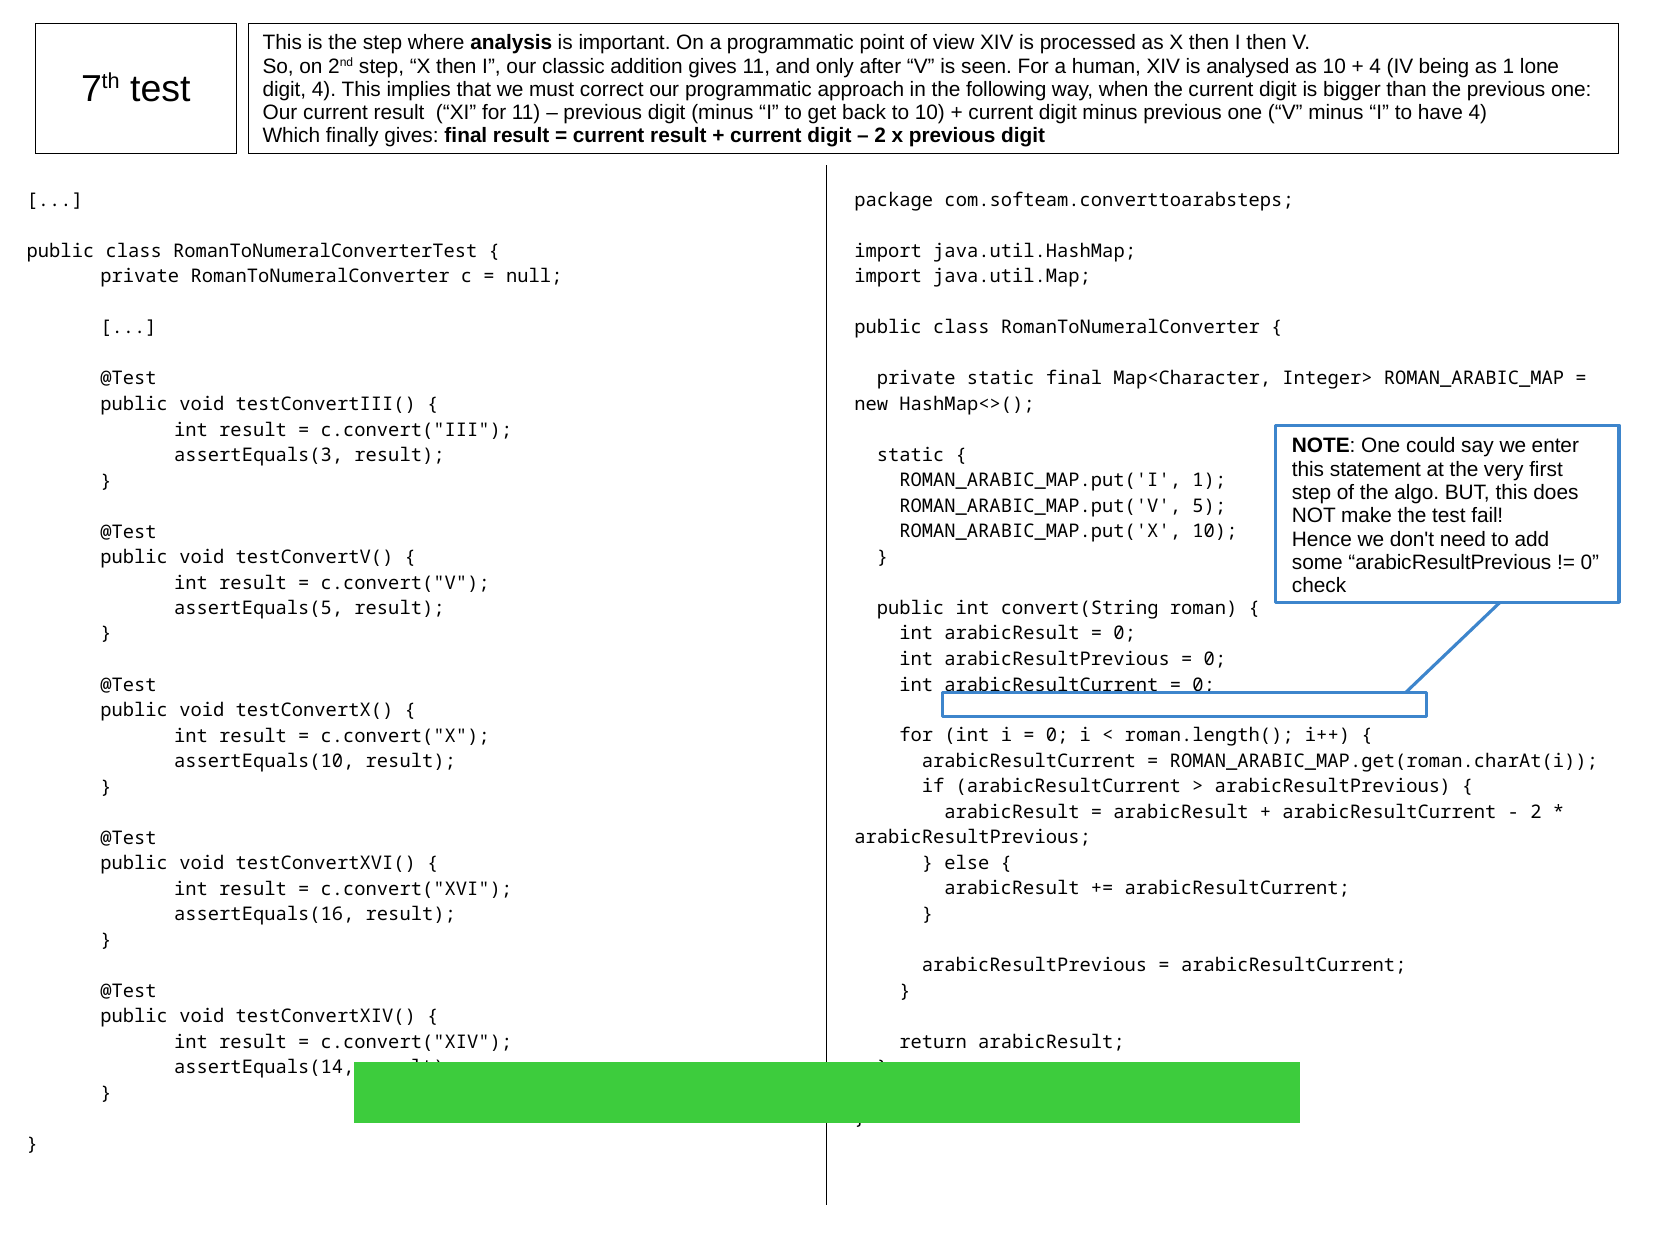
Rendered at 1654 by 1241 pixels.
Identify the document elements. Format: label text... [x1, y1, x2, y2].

text_box [...] public class RomanToNumeralConverterTest { private RomanToNumeralConverter c = null; [...] @Test public void testConvertIII() { int result = c.convert("III"); assertEquals(3, result); } @Test public void testConvertV() { int result = c.convert("V"); assertEquals(5, result); } @Test public void testConvertX() { int result = c.convert("X"); assertEquals(10, result); } @Test public void testConvertXVI() { int result = c.convert("XVI"); assertEquals(16, result); } @Test public void testConvertXIV() { int result = c.convert("XIV"); assertEquals(14, result); } } [11, 178, 792, 1119]
text_box 7th test [35, 23, 237, 154]
text_box package com.softeam.converttoarabsteps; import java.util.HashMap; import java.util.Map; public class RomanToNumeralConverter { private static final Map<Character, Integer> ROMAN_ARABIC_MAP = new HashMap<>(); static { ROMAN_ARABIC_MAP.put('I', 1); ROMAN_ARABIC_MAP.put('V', 5); ROMAN_ARABIC_MAP.put('X', 10); } public int convert(String roman) { int arabicResult = 0; int arabicResultPrevious = 0; int arabicResultCurrent = 0; for (int i = 0; i < roman.length(); i++) { arabicResultCurrent = ROMAN_ARABIC_MAP.get(roman.charAt(i)); if (arabicResultCurrent > arabicResultPrevious) { arabicResult = arabicResult + arabicResultCurrent - 2 * arabicResultPrevious; } else { arabicResult += arabicResultCurrent; } arabicResultPrevious = arabicResultCurrent; } return arabicResult; } } [839, 178, 1620, 1031]
text_box NOTE: One could say we enter this statement at the very first step of the algo. BUT, this does NOT make the test fail! Hence we don't need to add some “arabicResultPrevious != 0” check [1275, 425, 1620, 603]
text_box [354, 1062, 1300, 1123]
text_box This is the step where analysis is important. On a programmatic point of view XIV is processed as X then I then V. So, on 2nd step, “X then I”, our classic addition gives 11, and only after “V” is seen. For a human, XIV is analysed as 10 + 4 (IV being as 1 lone digit, 4). This implies that we must correct our programmatic approach in the following way, when the current digit is bigger than the previous one: Our current result (“XI” for 11) – previous digit (minus “I” to get back to 10) + current digit minus previous one (“V” minus “I” to have 4) Which finally gives: final result = current result + current digit – 2 x previous digit [248, 23, 1619, 154]
